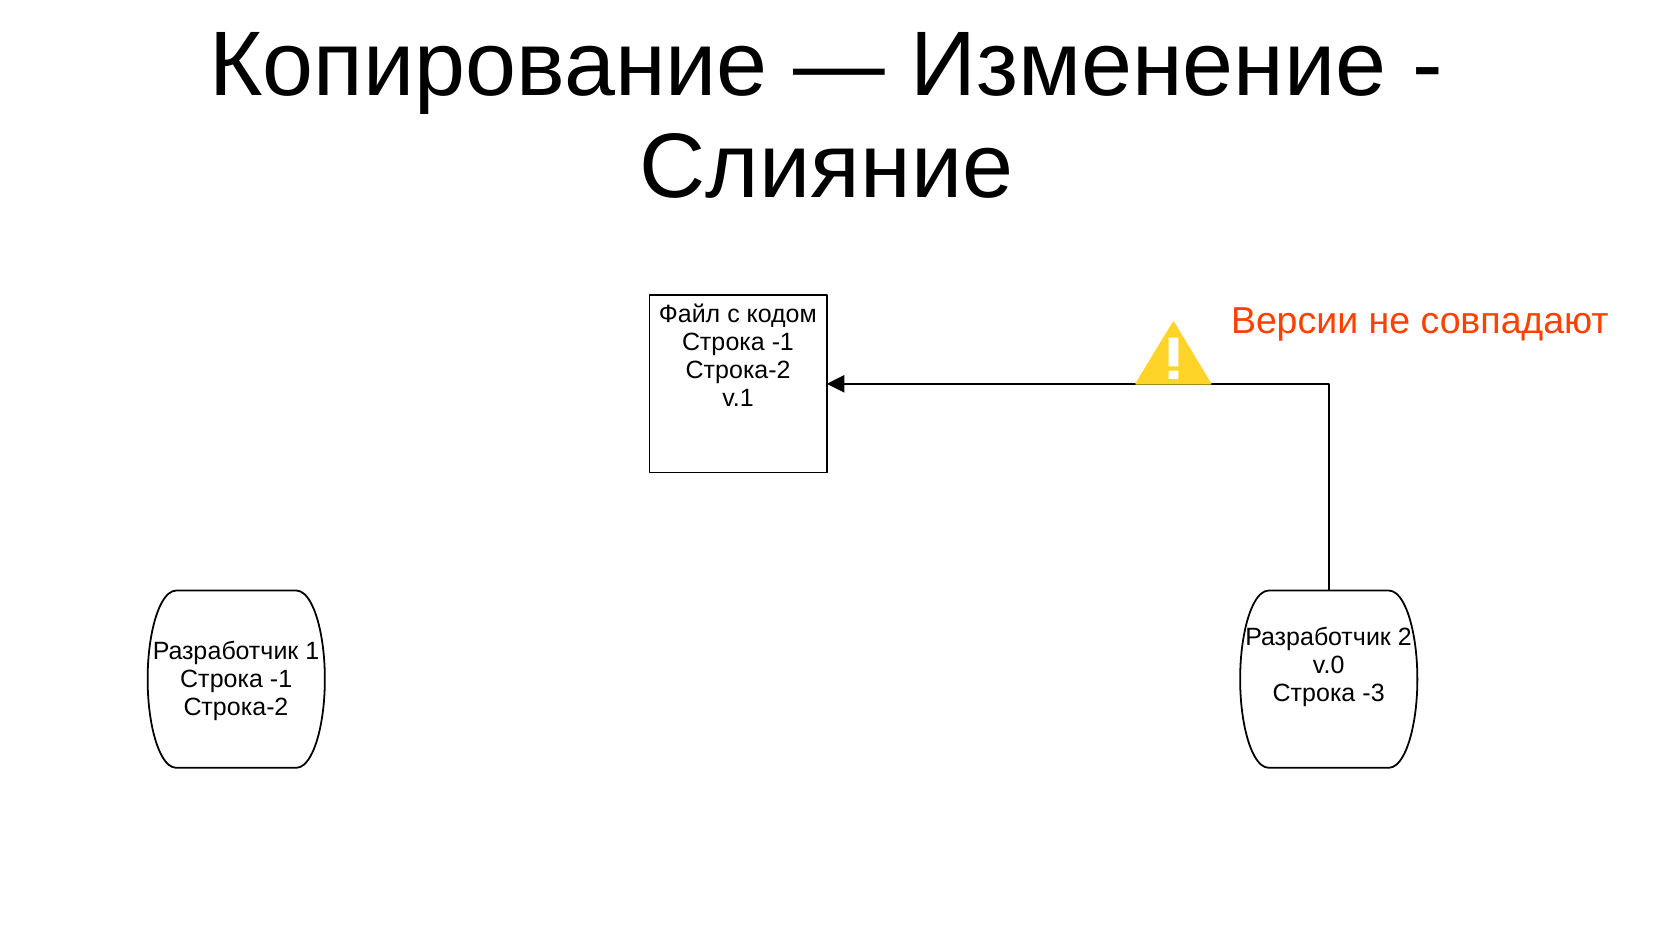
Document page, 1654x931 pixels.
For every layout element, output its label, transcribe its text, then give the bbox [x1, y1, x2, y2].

title Копирование — Изменение - Слияние [82, 12, 1571, 218]
text_box Разработчик 2 v.0 Строка -3 [1240, 590, 1418, 768]
text_box Файл с кодом Строка -1 Строка-2 v.1 [649, 295, 827, 473]
text_box Разработчик 1 Строка -1 Строка-2 [147, 590, 325, 768]
text_box [1136, 322, 1211, 384]
text_box Версии не совпадают [1216, 297, 1625, 349]
